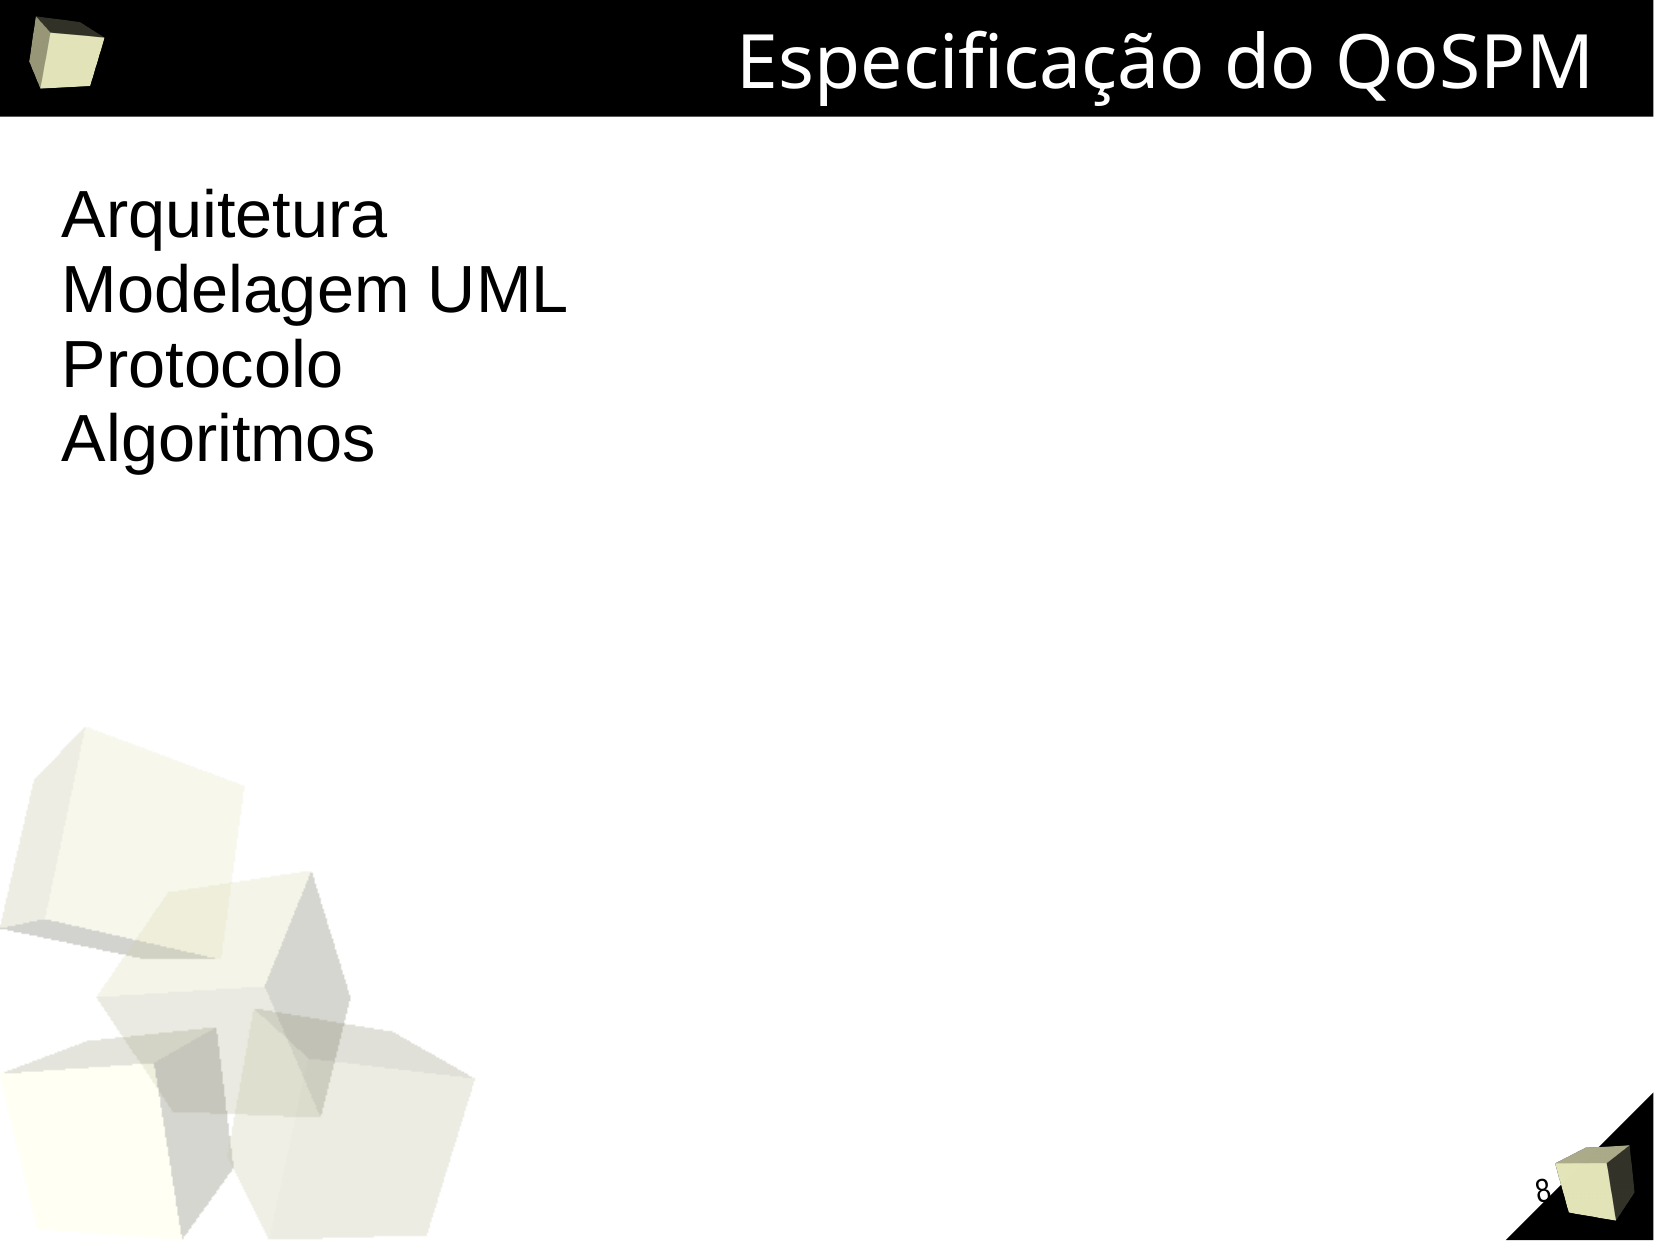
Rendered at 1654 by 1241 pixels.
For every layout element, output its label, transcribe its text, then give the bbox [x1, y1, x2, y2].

list Arquitetura Modelagem UML Protocolo Algoritmos [44, 177, 1611, 1214]
title Especificação do QoSPM [118, 0, 1595, 119]
picture [0, 726, 477, 1241]
